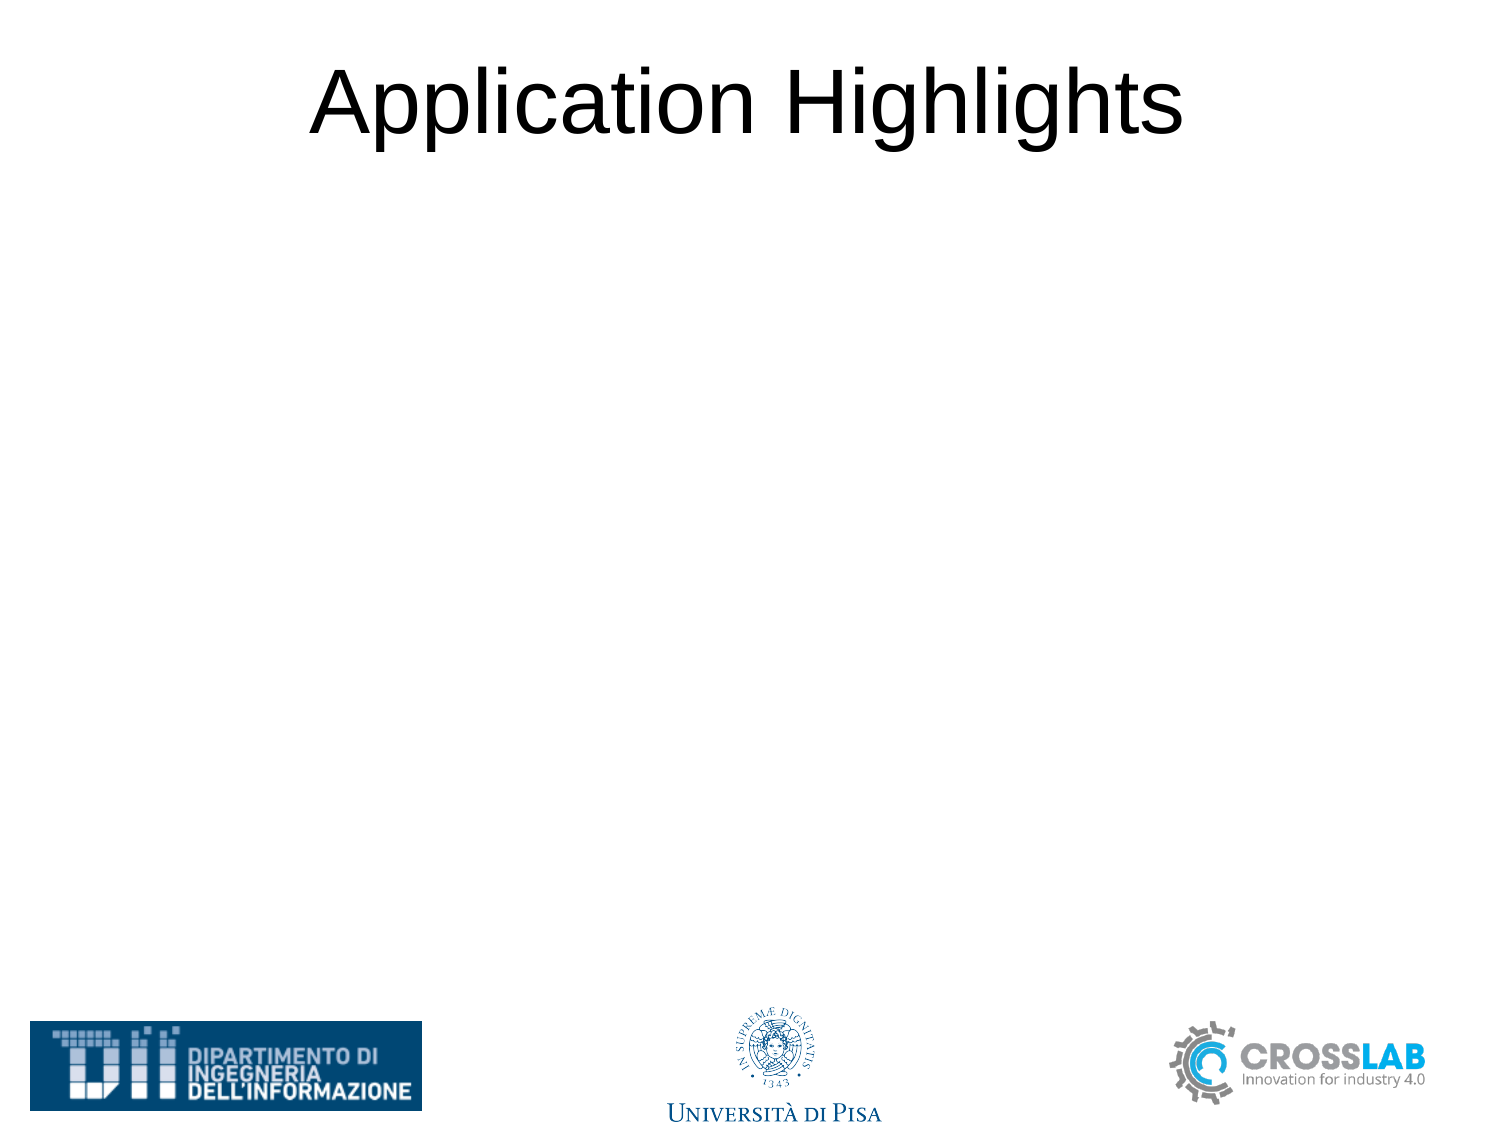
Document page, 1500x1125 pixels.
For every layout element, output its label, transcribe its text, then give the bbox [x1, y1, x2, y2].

picture [30, 1021, 422, 1111]
picture [667, 1007, 882, 1122]
picture [1169, 1021, 1425, 1105]
text_box Application Highlights [30, 2, 1467, 190]
